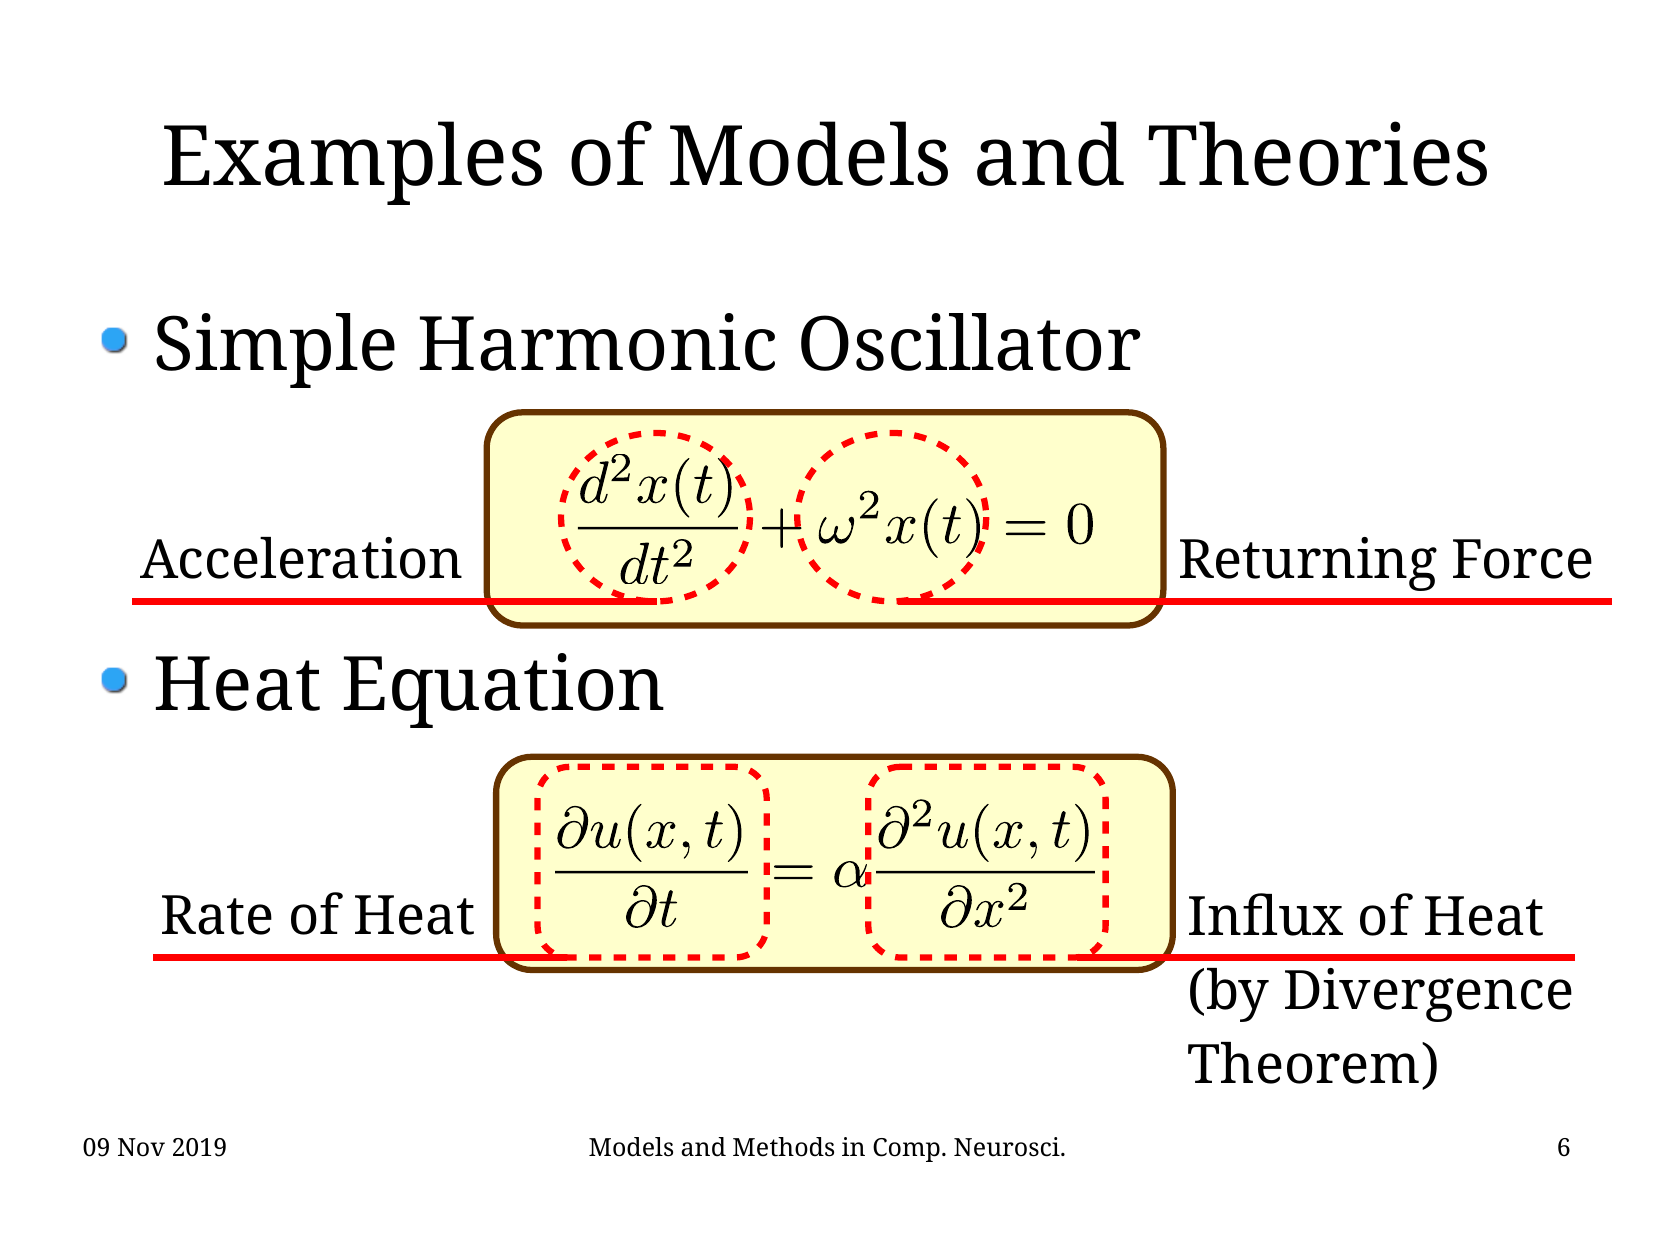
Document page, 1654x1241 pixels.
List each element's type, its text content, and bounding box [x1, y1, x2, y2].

text_box [486, 412, 1164, 626]
text_box Rate of Heat [145, 868, 550, 958]
picture [577, 454, 1096, 584]
list Simple Harmonic Oscillator Heat Equation [82, 290, 1571, 1010]
title Examples of Models and Theories [82, 49, 1571, 257]
text_box Influx of Heat (by Divergence Theorem) [1172, 870, 1593, 1108]
text_box Acceleration [126, 512, 511, 602]
text_box Returning Force [1163, 512, 1625, 676]
text_box [496, 756, 1173, 970]
